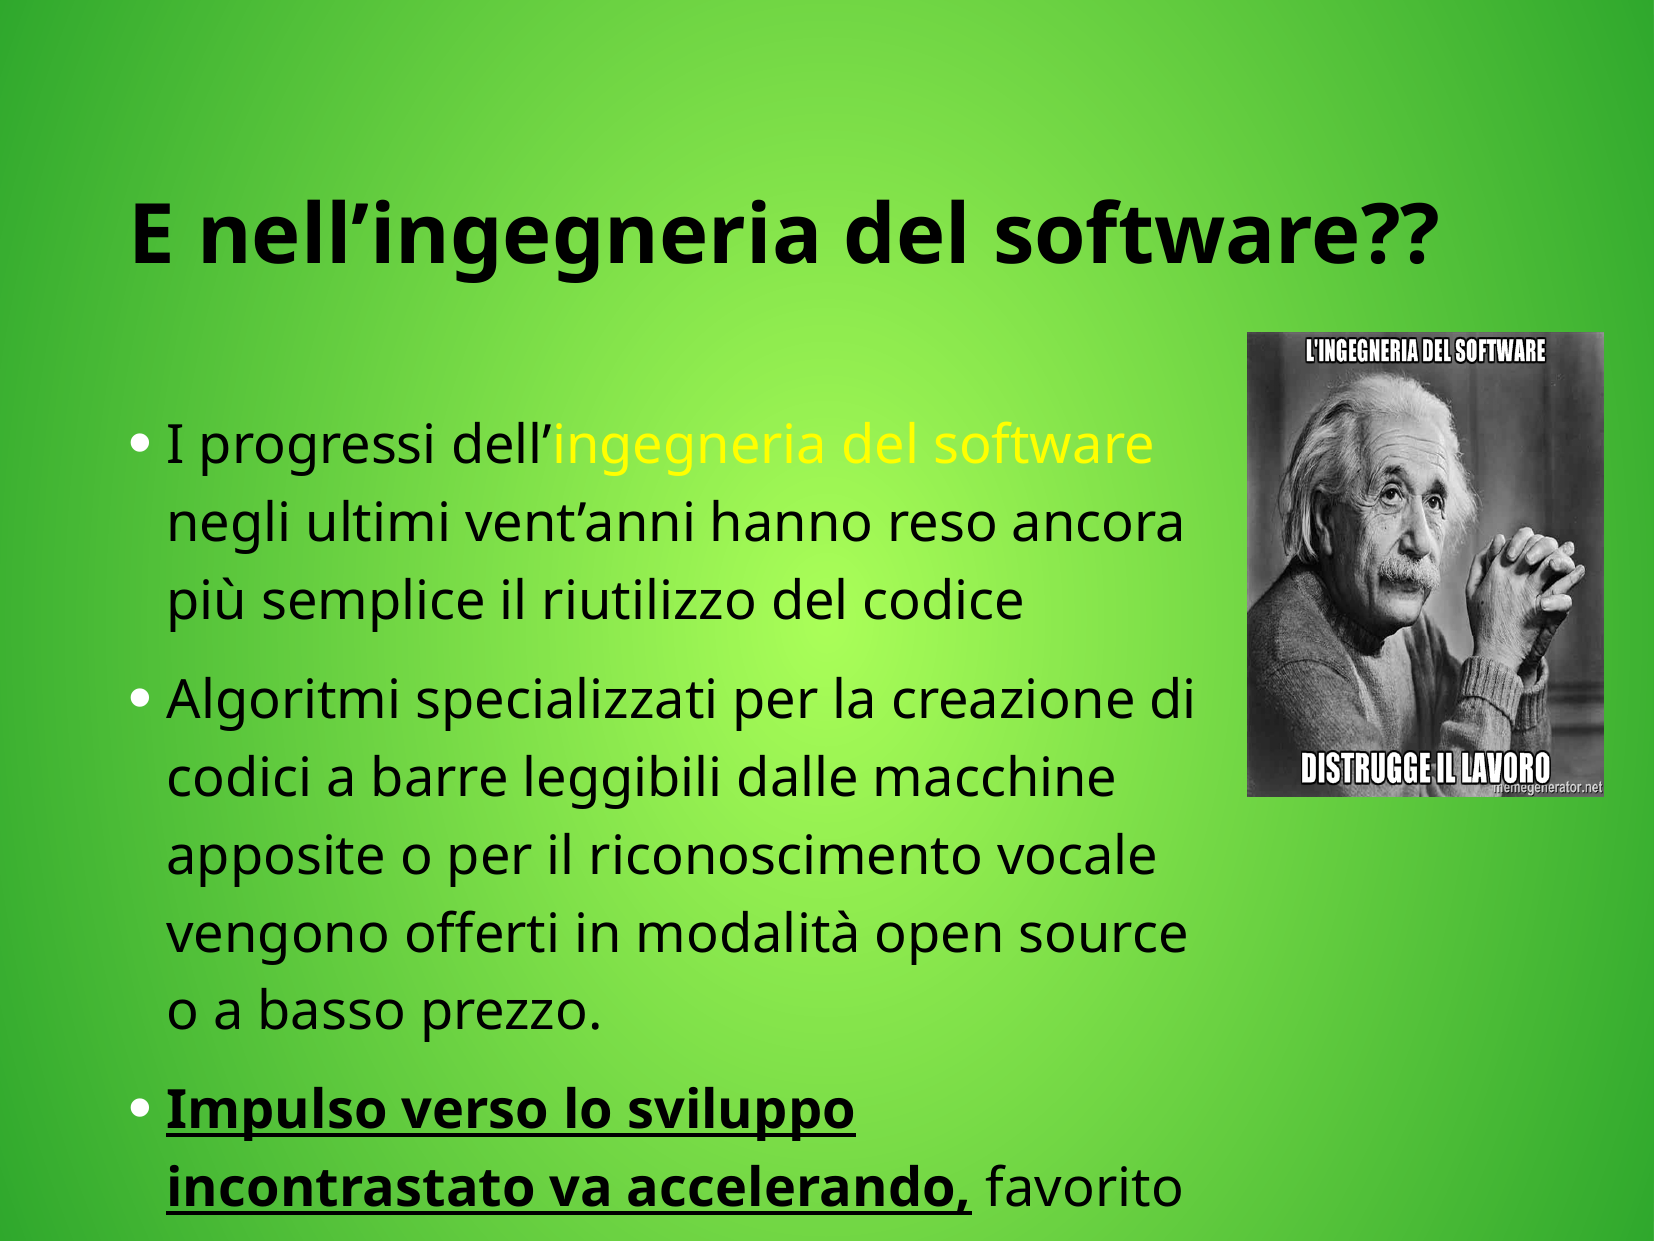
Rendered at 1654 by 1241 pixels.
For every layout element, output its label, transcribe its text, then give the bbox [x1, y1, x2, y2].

picture [1247, 332, 1604, 797]
title E nell’ingegneria del software?? [113, 102, 1458, 370]
list I progressi dell’ingegneria del software negli ultimi vent’anni hanno reso ancora più semplice il riutilizzo del codice Algoritmi specializzati per la creazione di codici a barre leggibili dalle macchine apposite o per il riconoscimento vocale vengono offerti in modalità open source o a basso prezzo. Impulso verso lo sviluppo incontrastato va accelerando, favorito dal fatto che i software e i dati non vengono consumati, il che riduce il costo delle materie prime. [113, 388, 1248, 1116]
